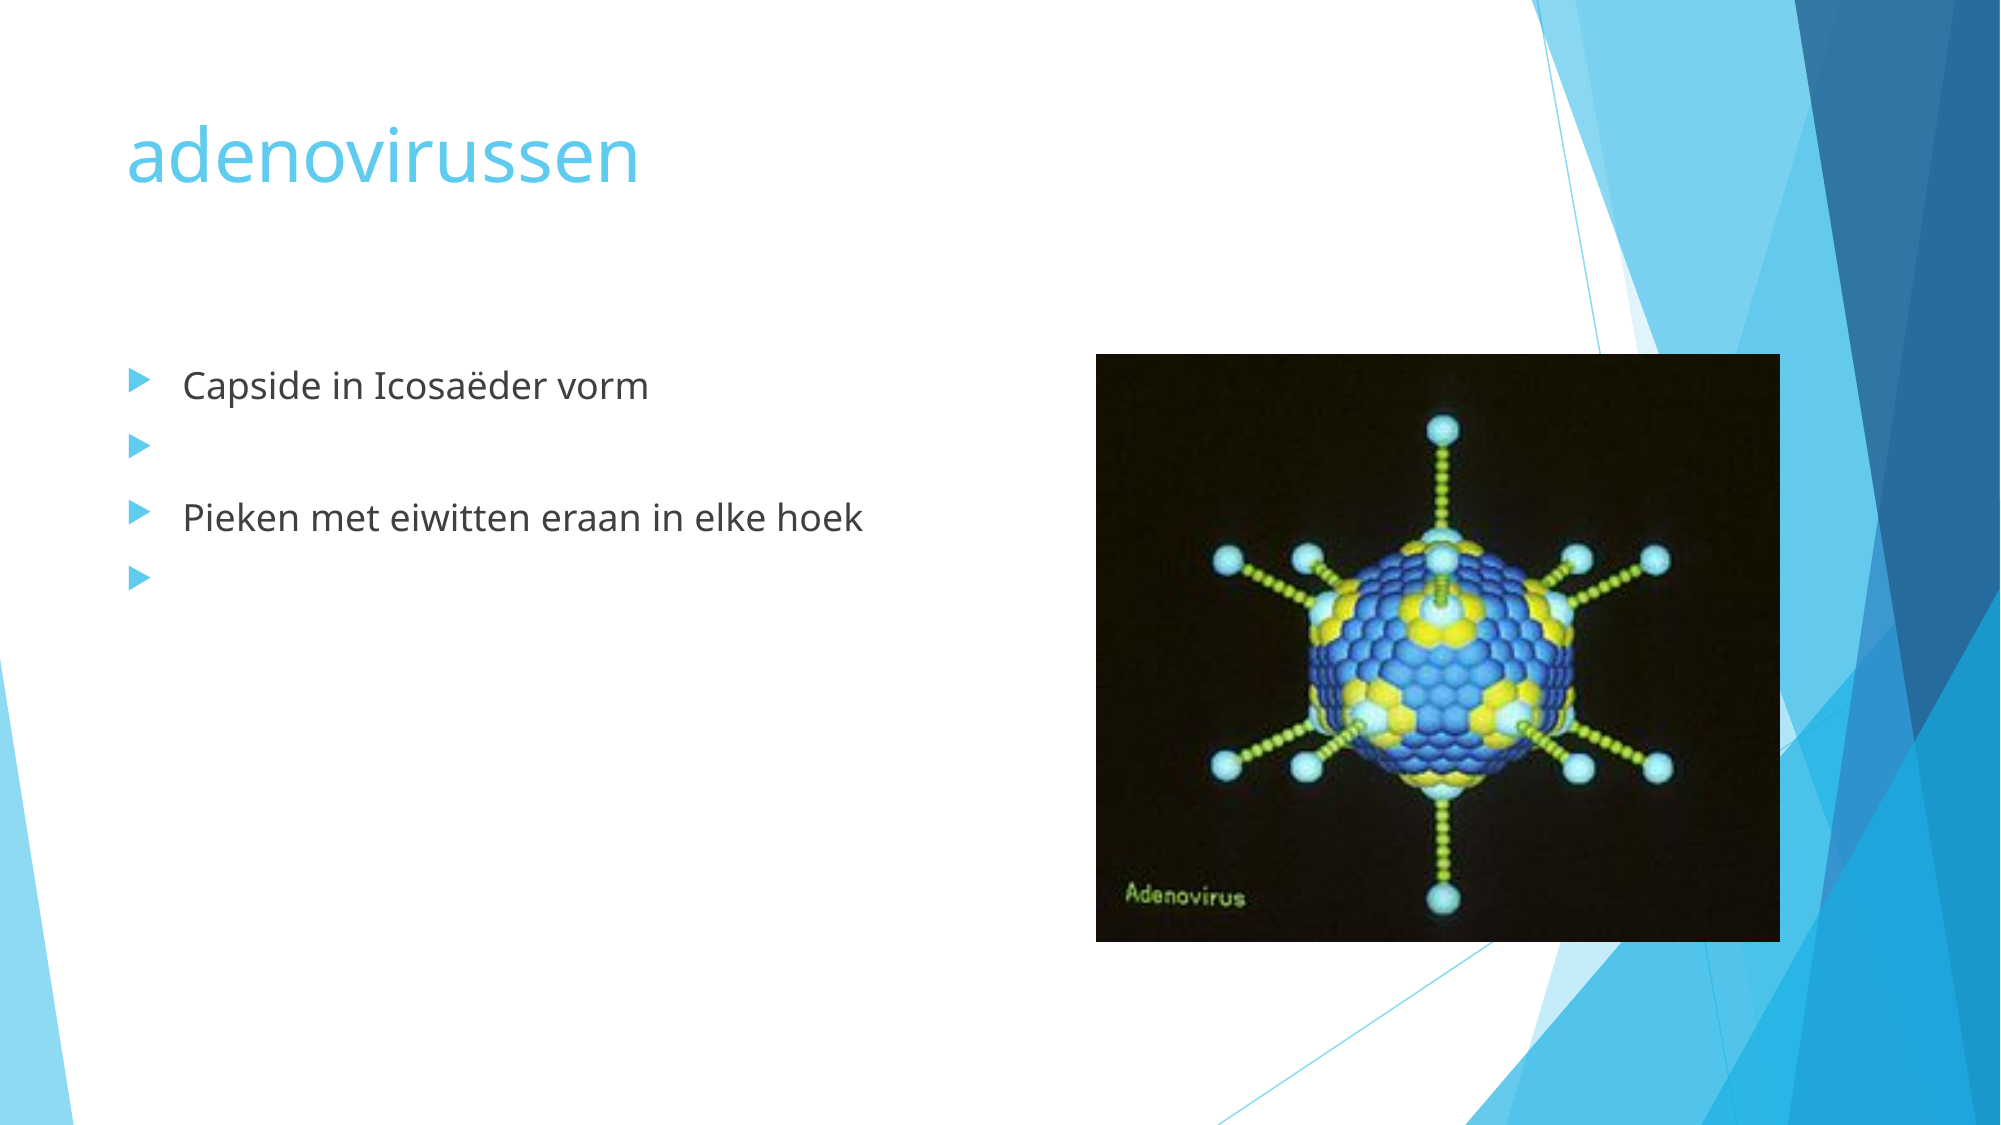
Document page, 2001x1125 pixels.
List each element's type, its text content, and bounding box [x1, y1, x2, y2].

list Capside in Icosaëder vorm Pieken met eiwitten eraan in elke hoek [111, 354, 1522, 992]
title adenovirussen [111, 99, 1522, 317]
picture [1096, 354, 1780, 942]
